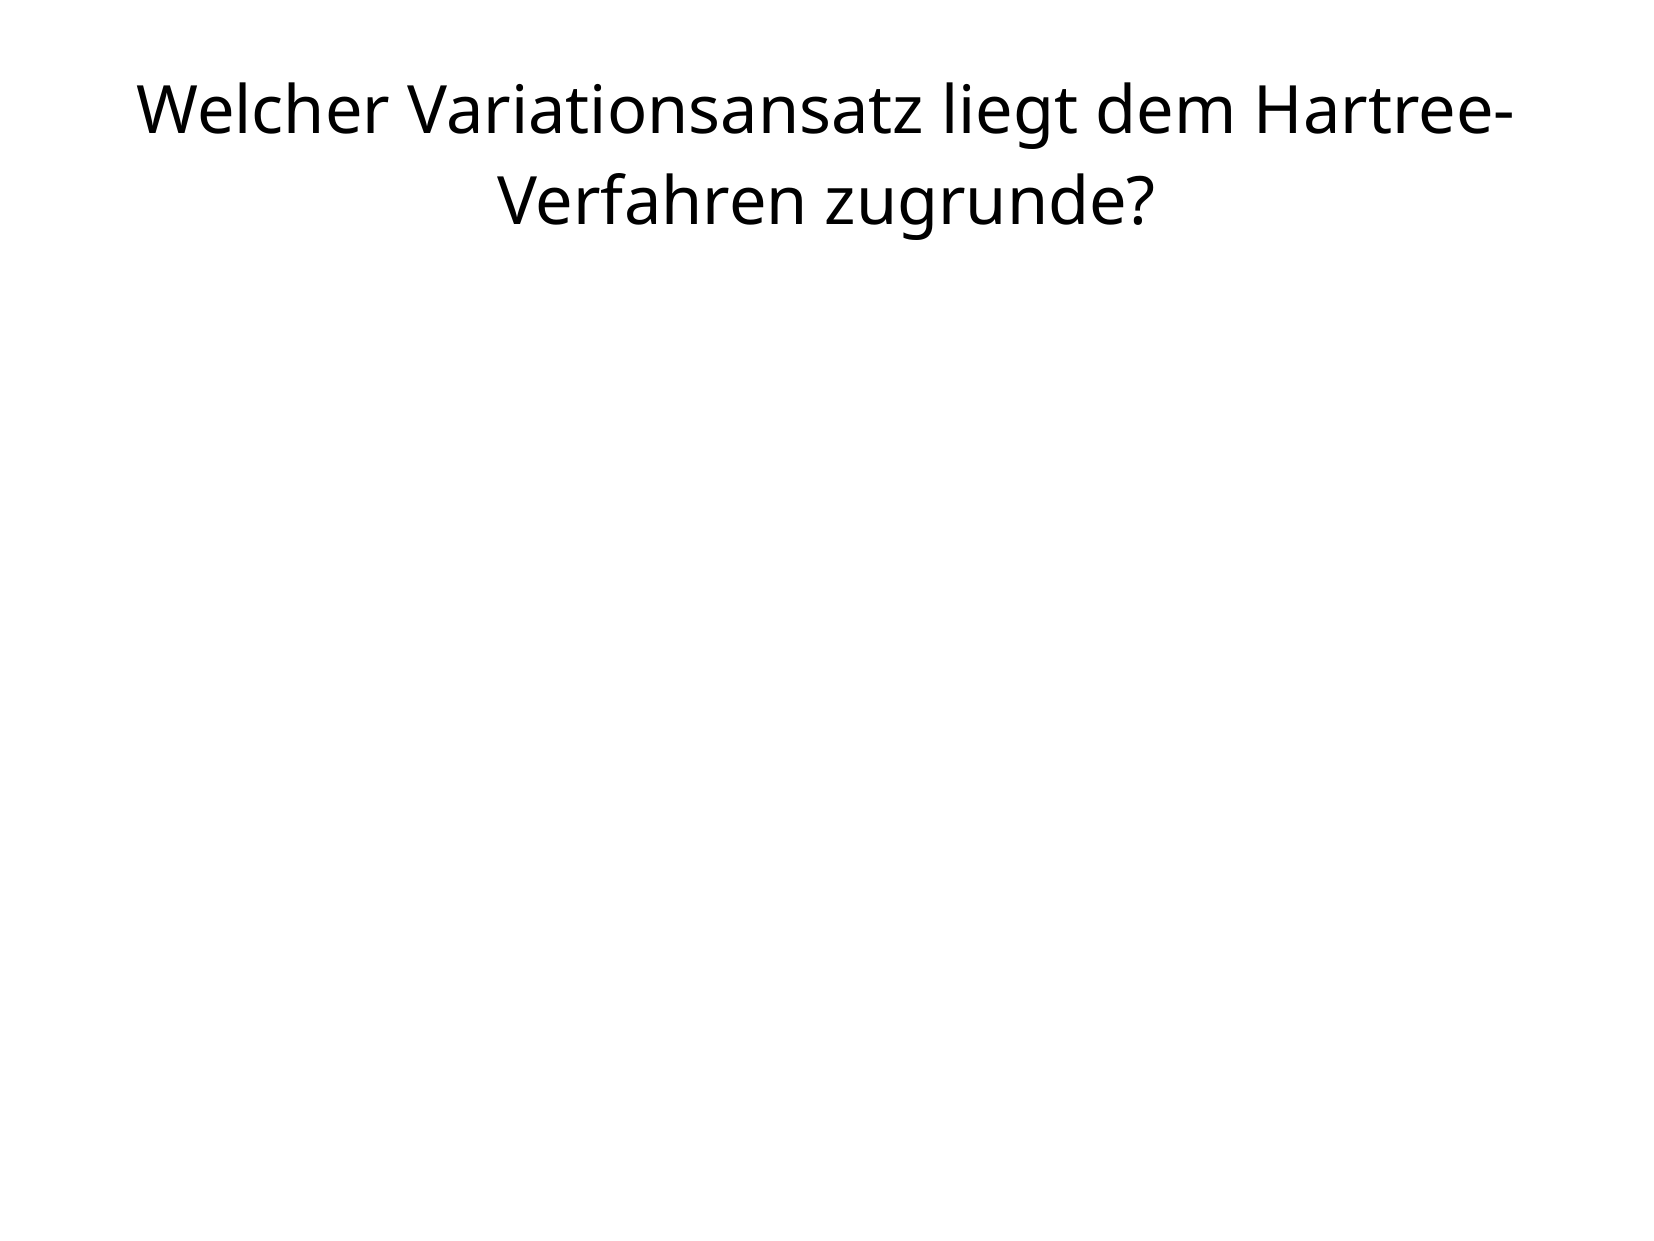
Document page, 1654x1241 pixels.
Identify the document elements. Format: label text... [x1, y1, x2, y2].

title Welcher Variationsansatz liegt dem Hartree-Verfahren zugrunde? [82, 49, 1571, 257]
